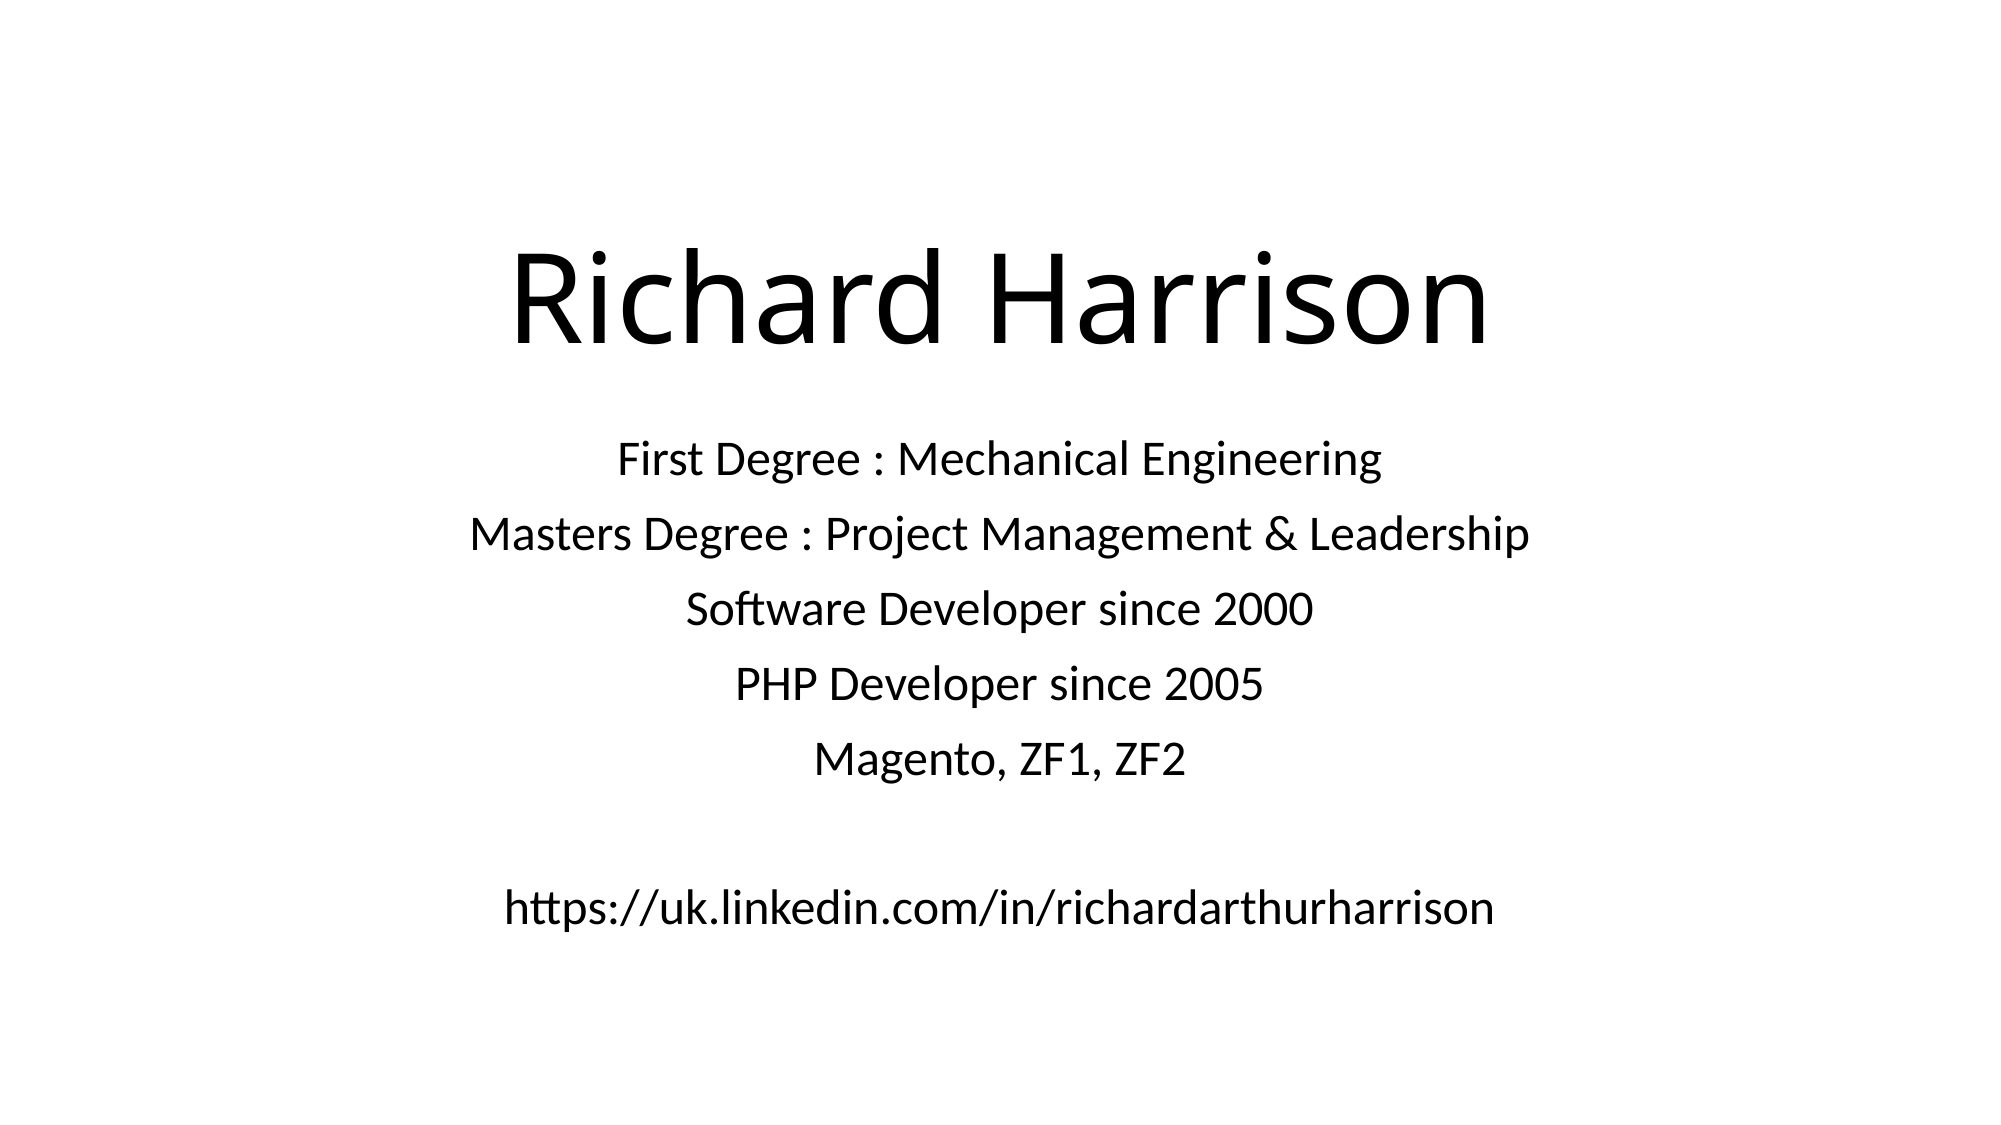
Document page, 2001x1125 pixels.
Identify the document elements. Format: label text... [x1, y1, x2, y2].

subtitle First Degree : Mechanical Engineering Masters Degree : Project Management & Leadership Software Developer since 2000 PHP Developer since 2005 Magento, ZF1, ZF2 https://uk.linkedin.com/in/richardarthurharrison [249, 425, 1750, 981]
title Richard Harrison [249, 184, 1750, 378]
